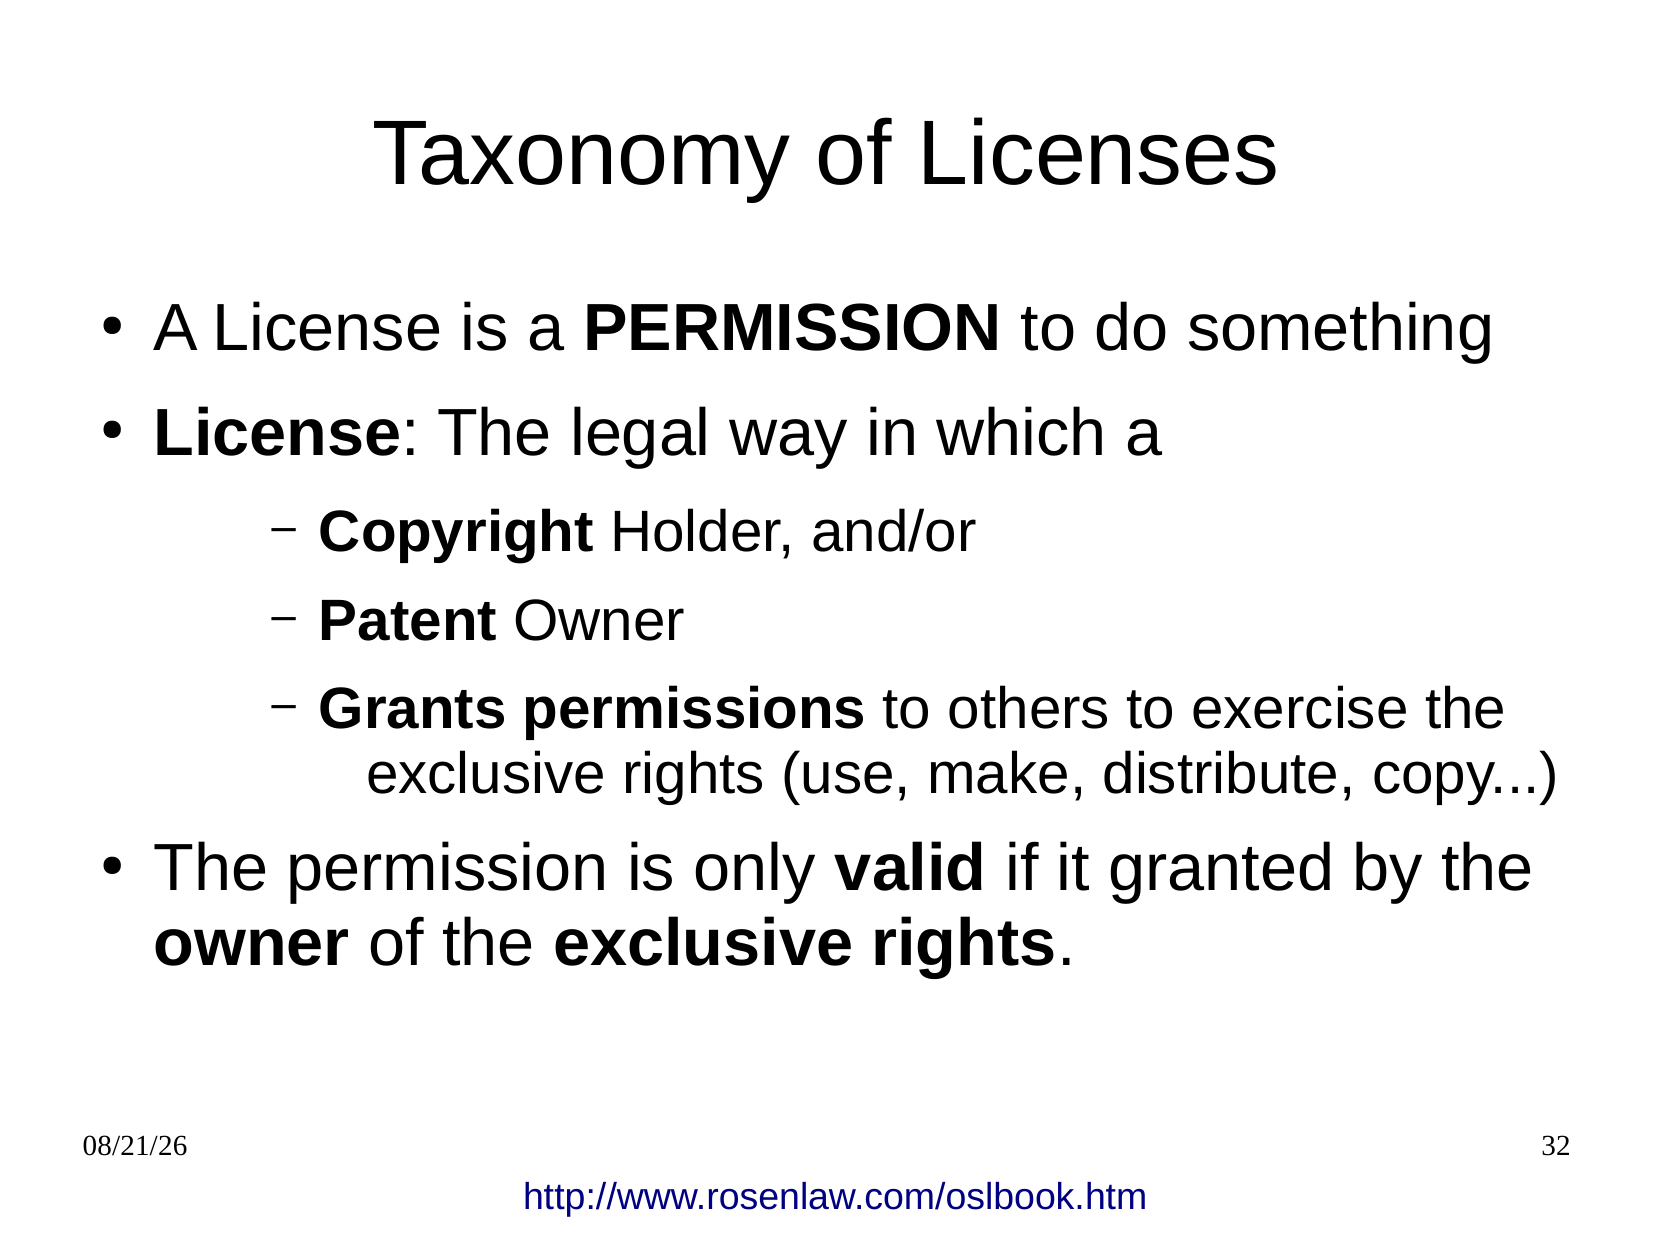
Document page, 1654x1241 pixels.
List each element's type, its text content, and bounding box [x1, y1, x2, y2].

title Taxonomy of Licenses [82, 56, 1571, 250]
text_box http://www.rosenlaw.com/oslbook.htm [508, 1167, 1238, 1225]
list A License is a PERMISSION to do something License: The legal way in which a Copyright Holder, and/or Patent Owner Grants permissions to others to exercise the exclusive rights (use, make, distribute, copy...) The permission is only valid if it granted by the owner of the exclusive rights. [82, 290, 1571, 1094]
